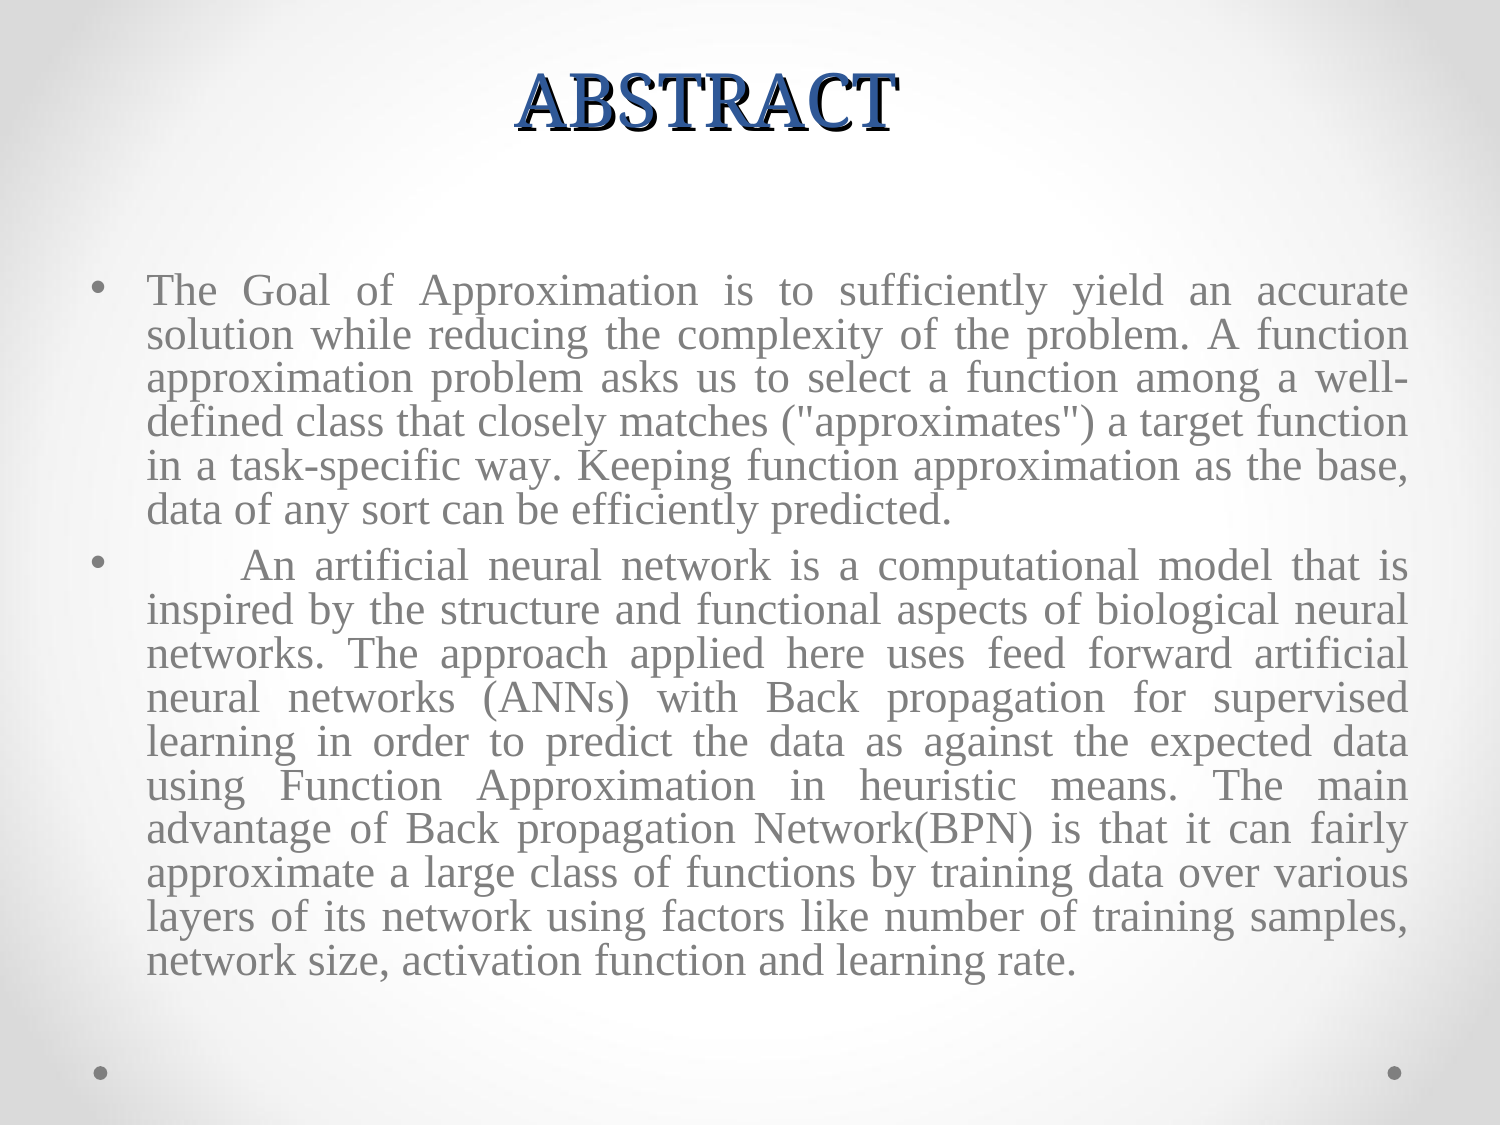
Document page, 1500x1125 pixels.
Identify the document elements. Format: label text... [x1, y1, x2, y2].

picture [0, 0, 1500, 1125]
title ABSTRACT [212, 0, 1201, 150]
list The Goal of Approximation is to sufficiently yield an accurate solution while reducing the complexity of the problem. A function approximation problem asks us to select a function among a well-defined class that closely matches ("approximates") a target function in a task-specific way. Keeping function approximation as the base, data of any sort can be efficiently predicted. An artificial neural network is a computational model that is inspired by the structure and functional aspects of biological neural networks. The approach applied here uses feed forward artificial neural networks (ANNs) with Back propagation for supervised learning in order to predict the data as against the expected data using Function Approximation in heuristic means. The main advantage of Back propagation Network(BPN) is that it can fairly approximate a large class of functions by training data over various layers of its network using factors like number of training samples, network size, activation function and learning rate. [75, 262, 1426, 1006]
